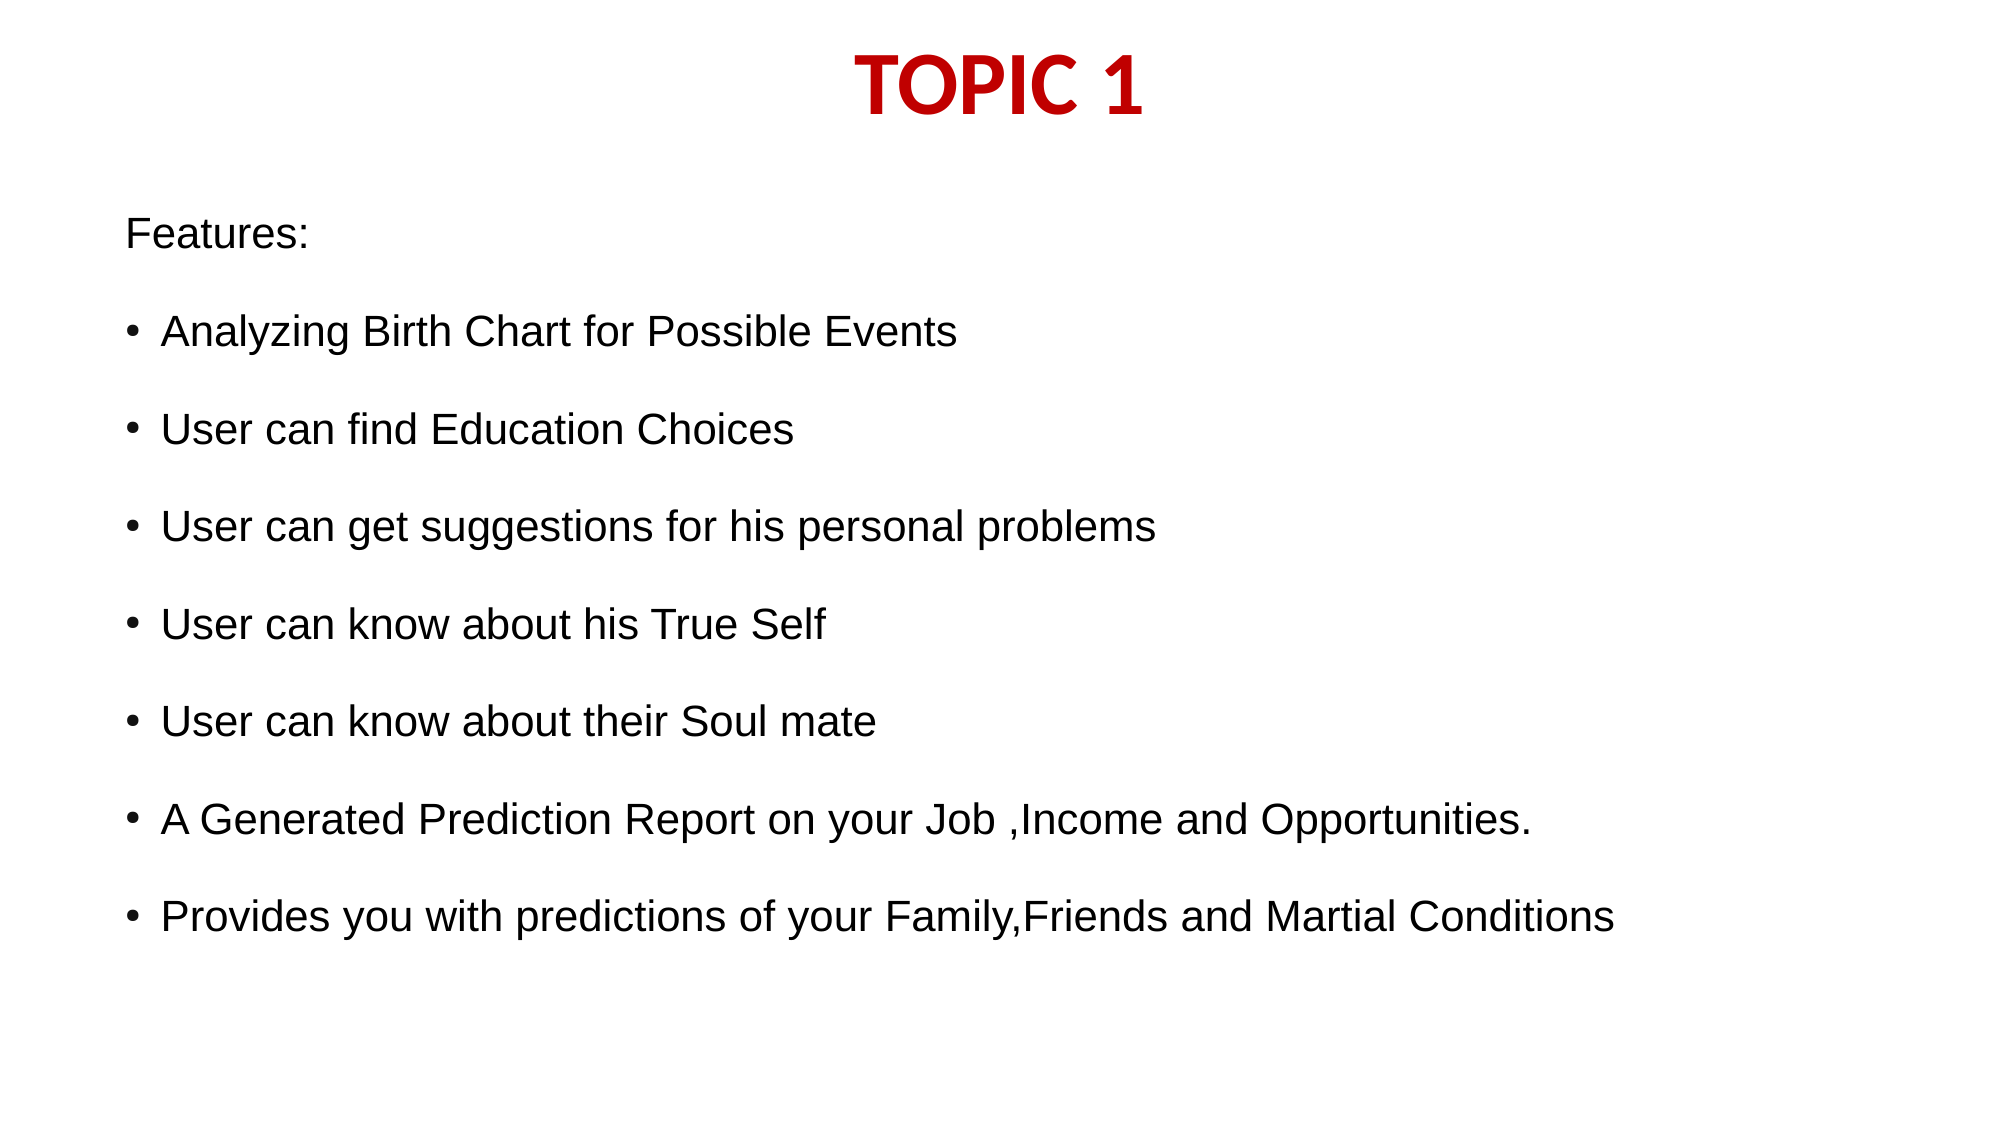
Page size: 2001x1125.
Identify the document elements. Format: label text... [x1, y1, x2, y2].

text_box Features: Analyzing Birth Chart for Possible Events User can find Education Choices User can get suggestions for his personal problems User can know about his True Self User can know about their Soul mate A Generated Prediction Report on your Job ,Income and Opportunities. Provides you with predictions of your Family,Friends and Martial Conditions [110, 202, 1632, 951]
title TOPIC 1 [137, 28, 1863, 143]
